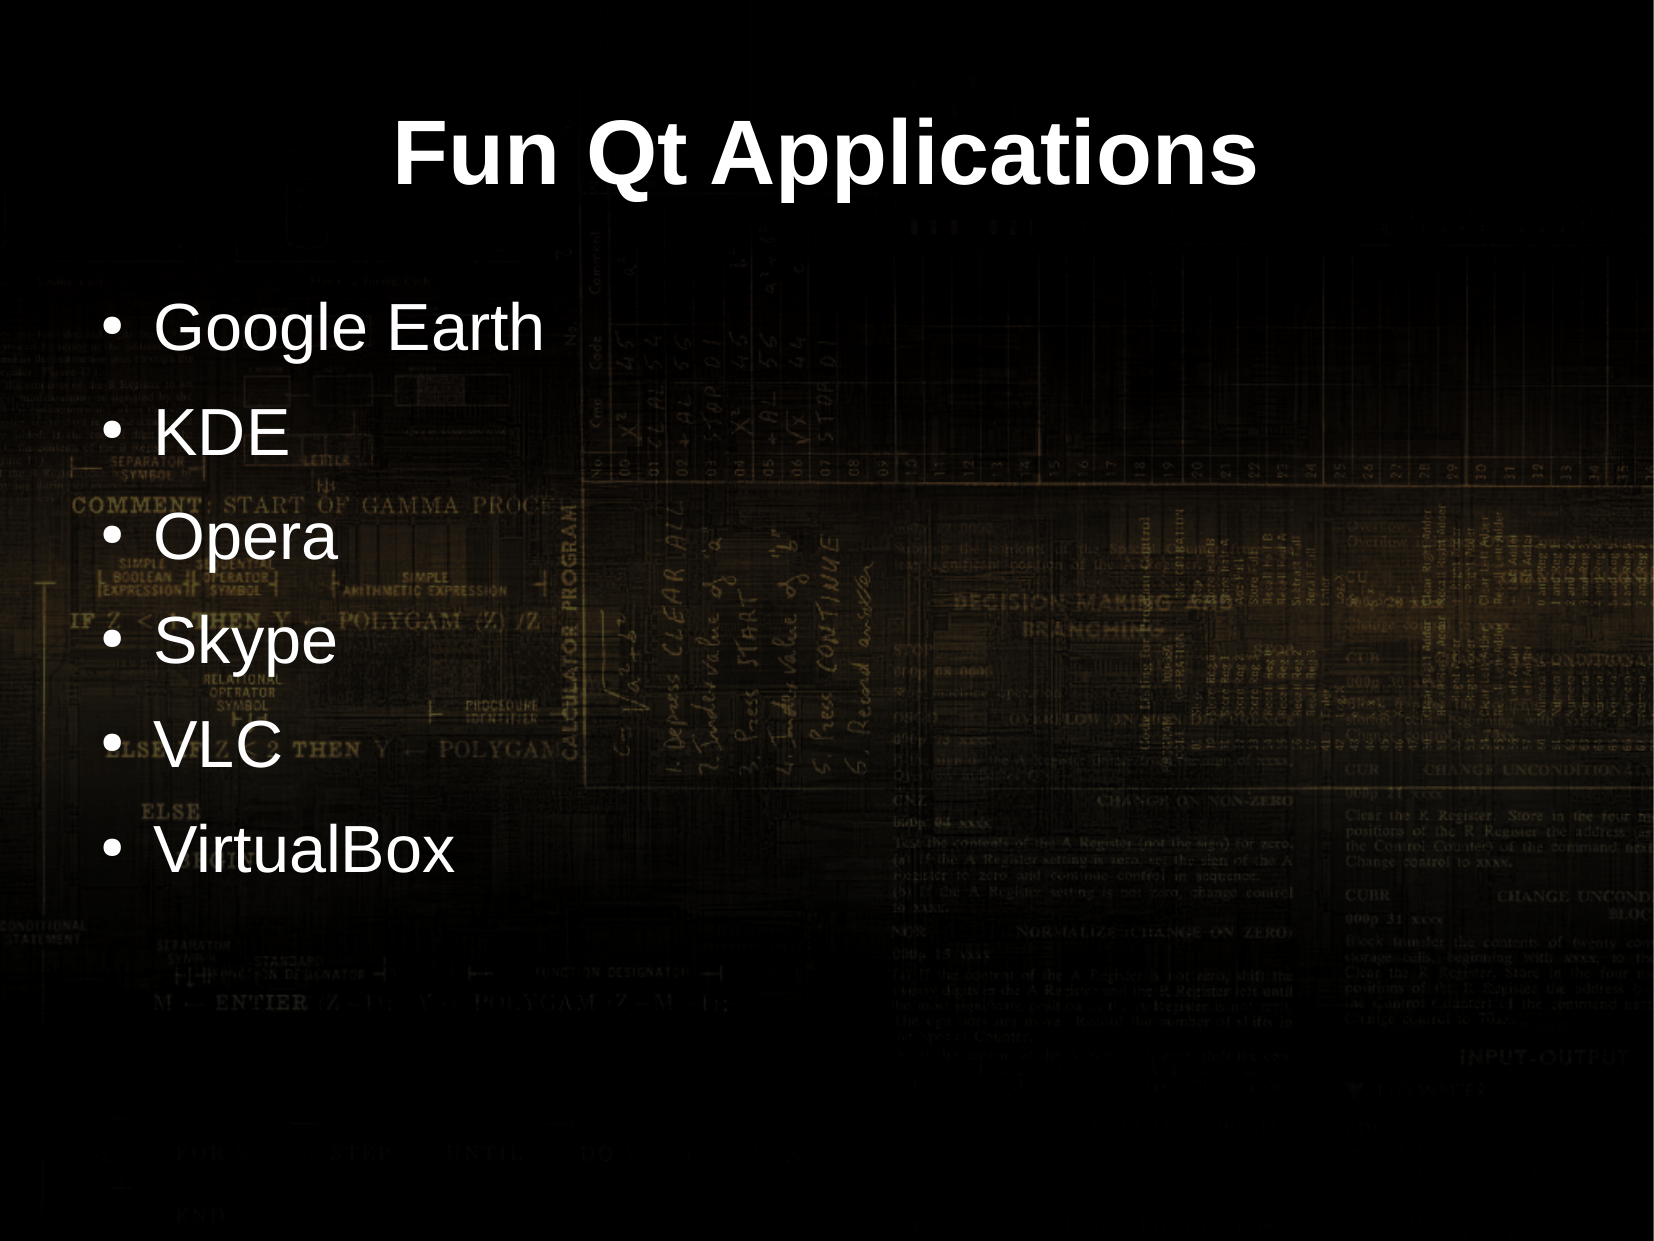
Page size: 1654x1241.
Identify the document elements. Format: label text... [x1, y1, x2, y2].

picture [0, 0, 1654, 1241]
list Google Earth KDE Opera Skype VLC VirtualBox [82, 290, 1571, 1094]
title Fun Qt Applications [82, 56, 1571, 250]
